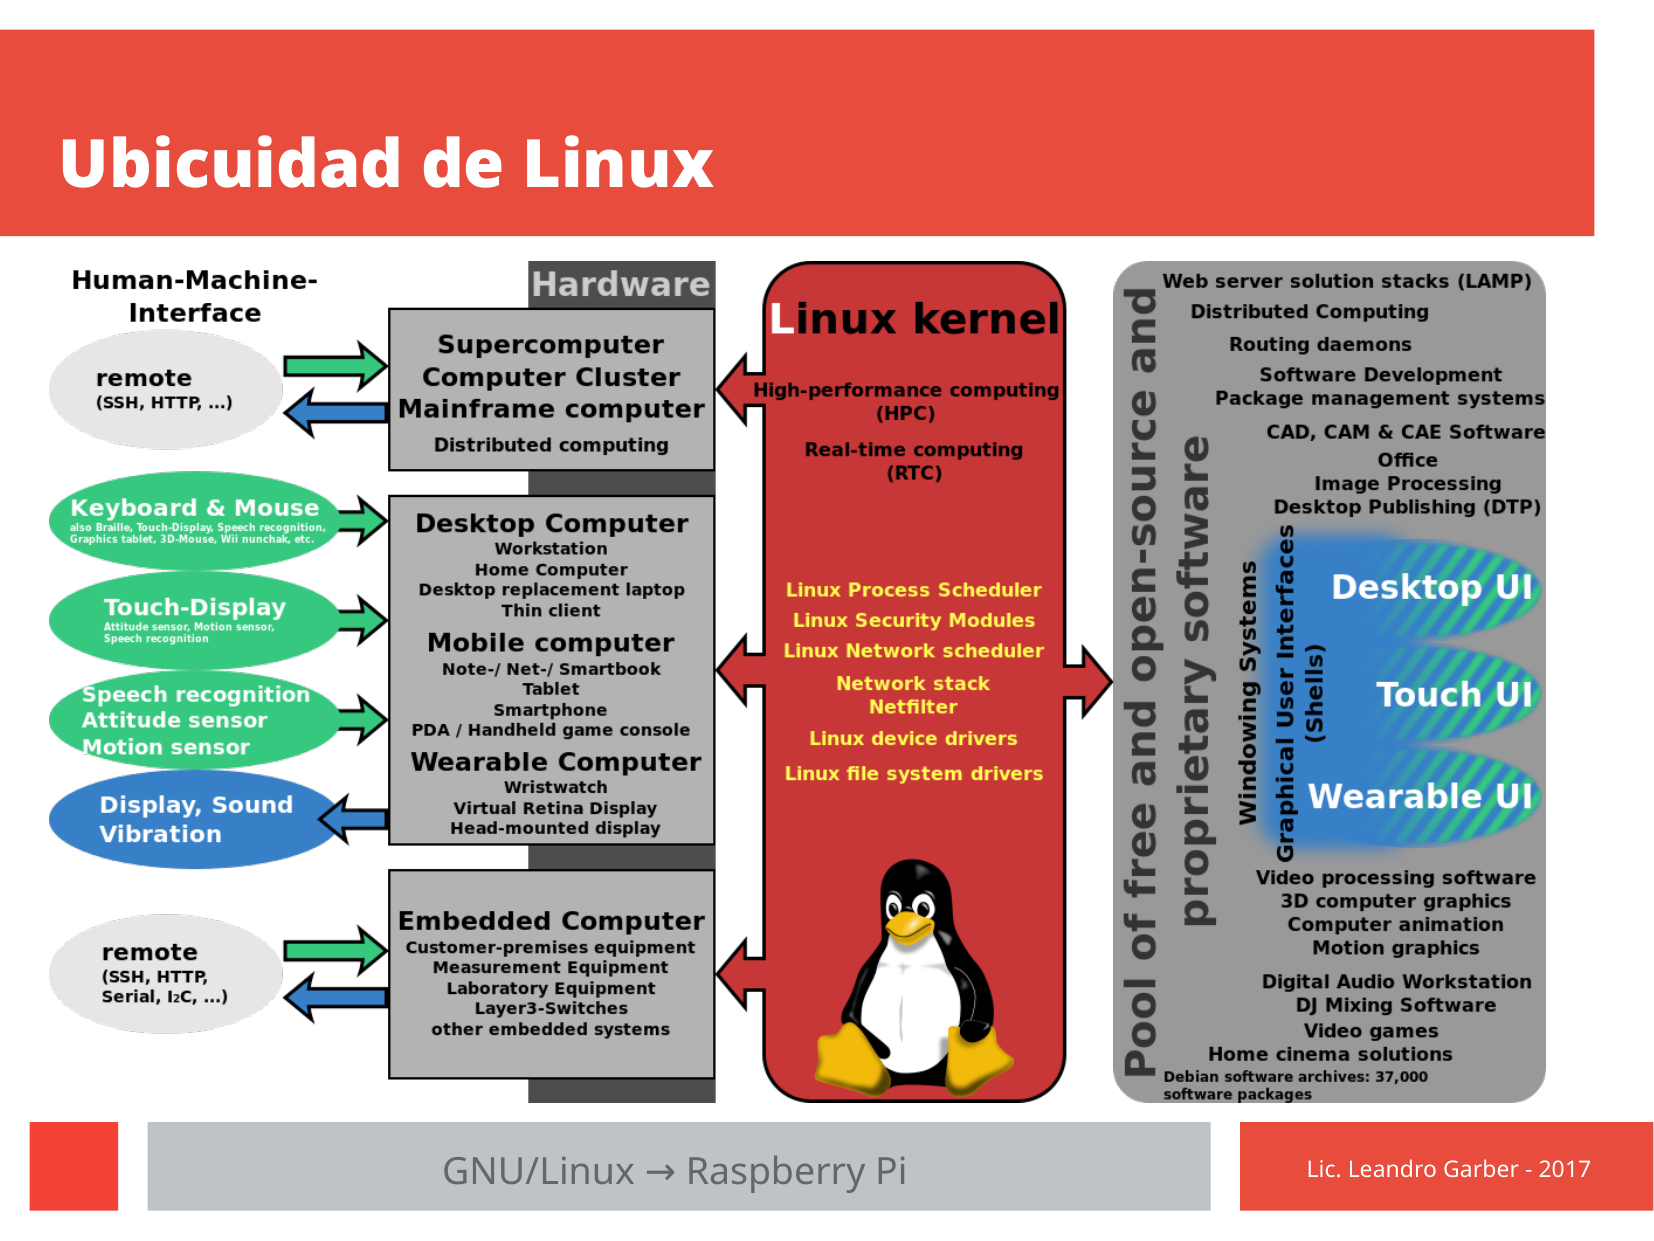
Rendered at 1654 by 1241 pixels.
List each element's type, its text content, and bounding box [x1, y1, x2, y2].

title Ubicuidad de Linux [59, 59, 1595, 207]
picture [49, 261, 1546, 1103]
text_box GNU/Linux → Raspberry Pi [150, 1125, 1201, 1215]
text_box Lic. Leandro Garber - 2017 [1245, 1145, 1654, 1194]
